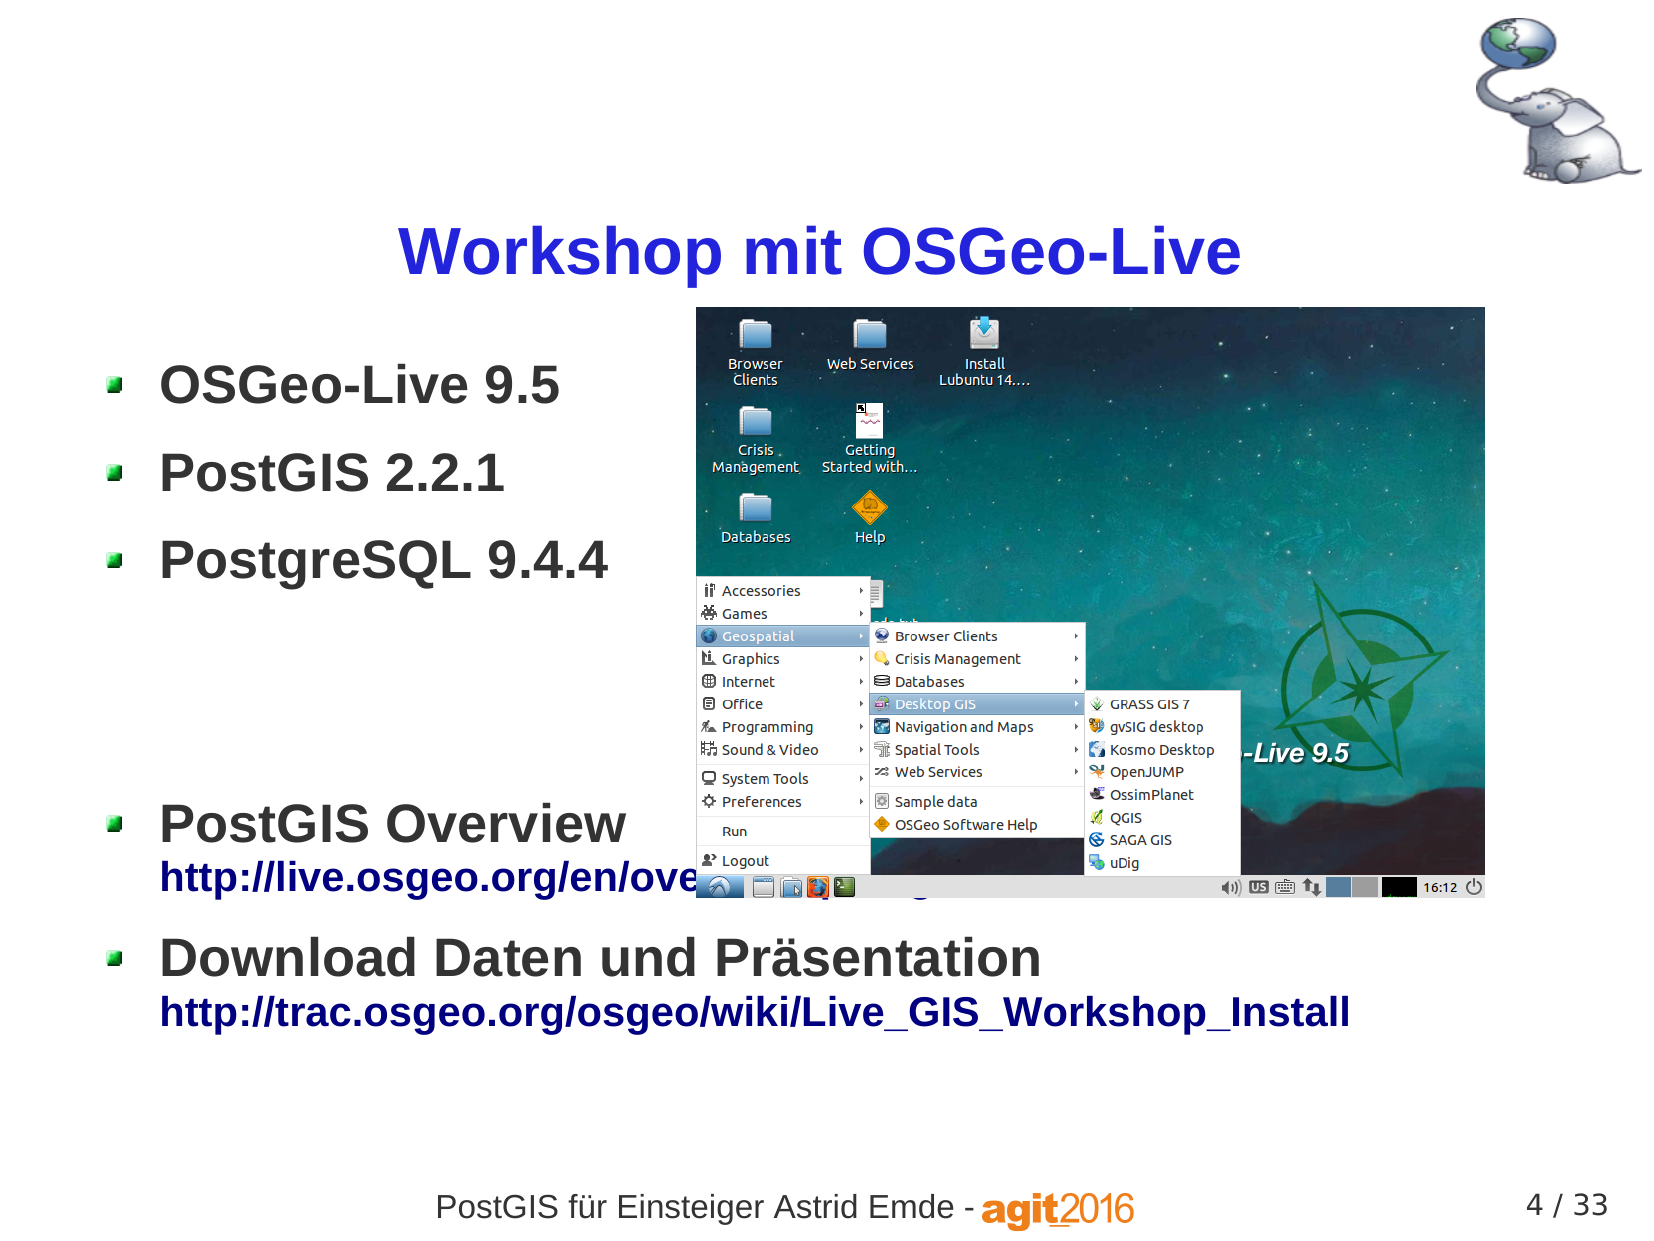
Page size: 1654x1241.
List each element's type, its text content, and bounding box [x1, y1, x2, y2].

picture [981, 1214, 1135, 1232]
picture [1476, 18, 1642, 184]
picture [696, 307, 1485, 898]
title Workshop mit OSGeo-Live [76, 177, 1565, 325]
list OSGeo-Live 9.5 PostGIS 2.2.1 PostgreSQL 9.4.4 PostGIS Overview http://live.osgeo.org/en/overview/postgis_overview.html Download Daten und Präsentation http://trac.osgeo.org/osgeo/wiki/Live_GIS_Workshop_Install [88, 354, 1577, 1214]
